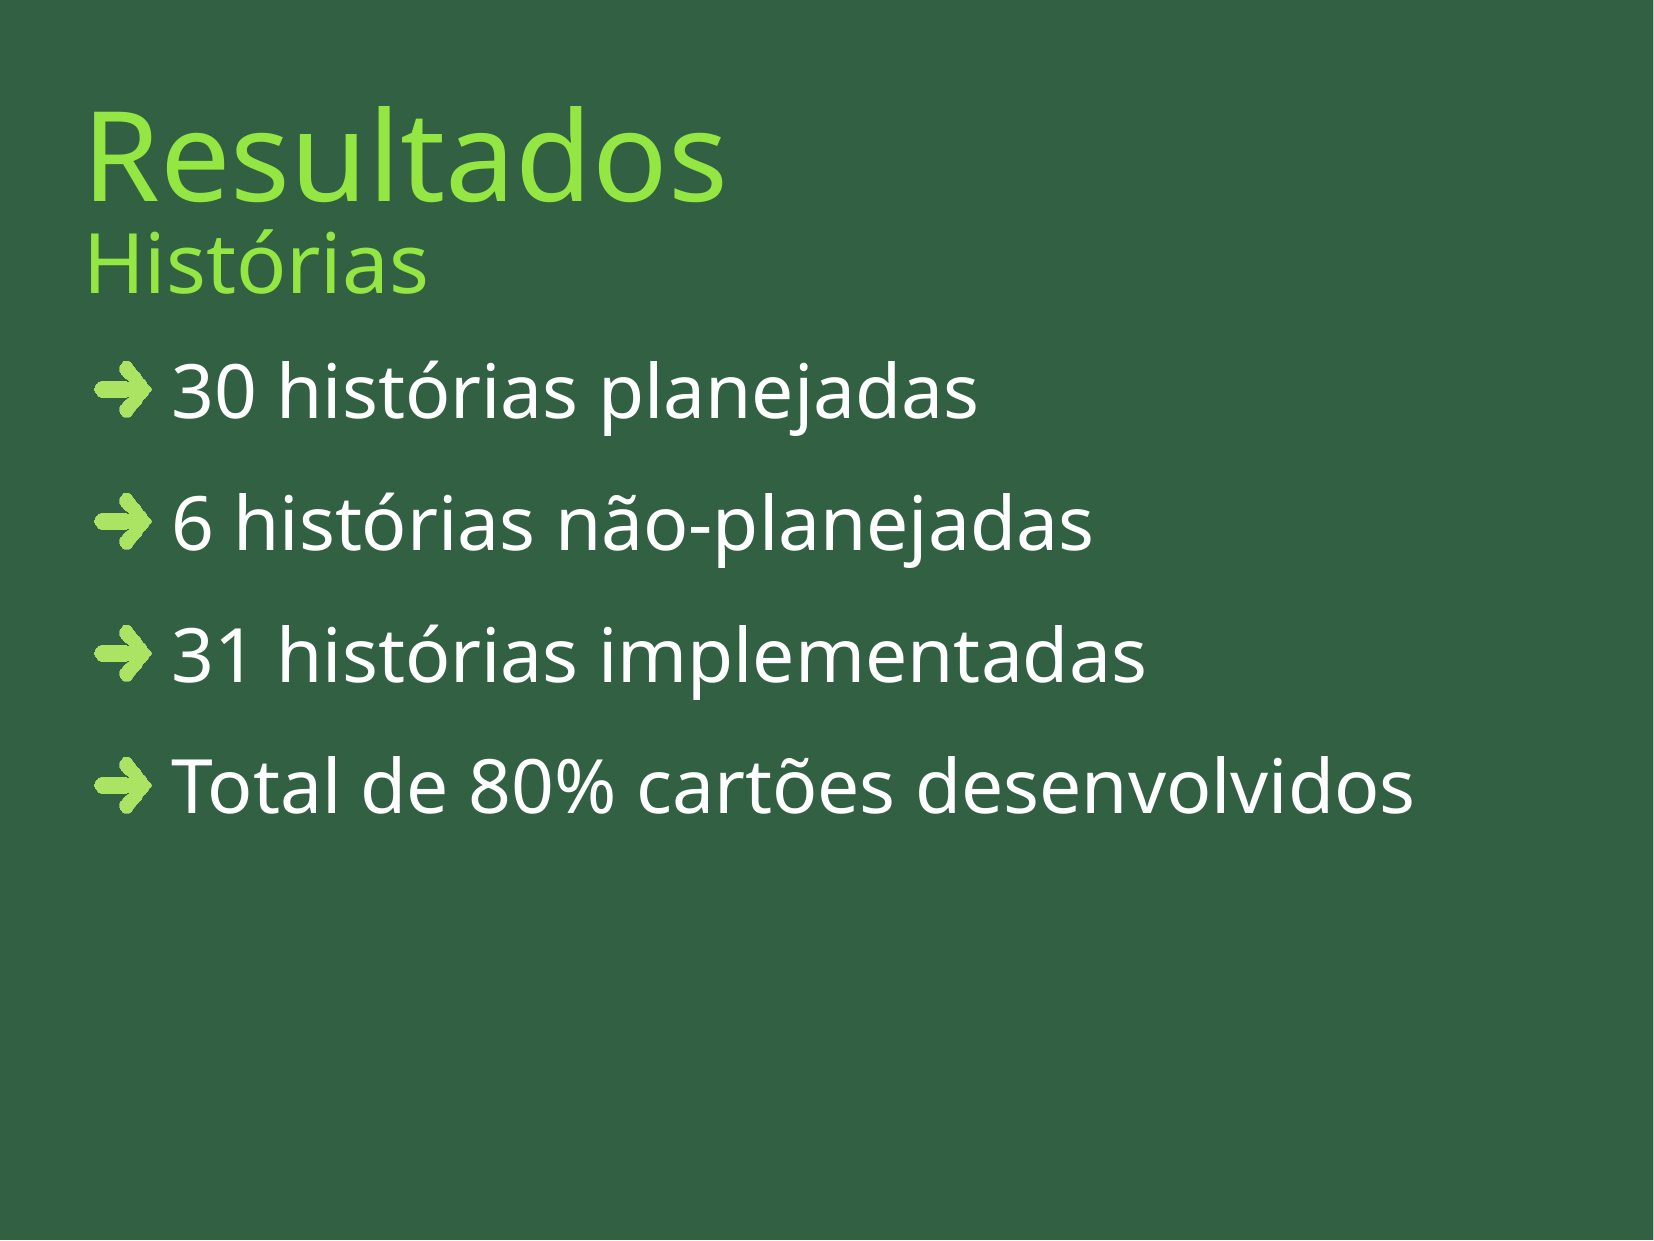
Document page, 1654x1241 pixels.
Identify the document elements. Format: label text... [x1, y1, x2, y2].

list 30 histórias planejadas 6 histórias não-planejadas 31 histórias implementadas Total de 80% cartões desenvolvidos [76, 338, 1566, 1034]
title Histórias [83, 183, 1572, 340]
title Resultados [82, 49, 1571, 257]
